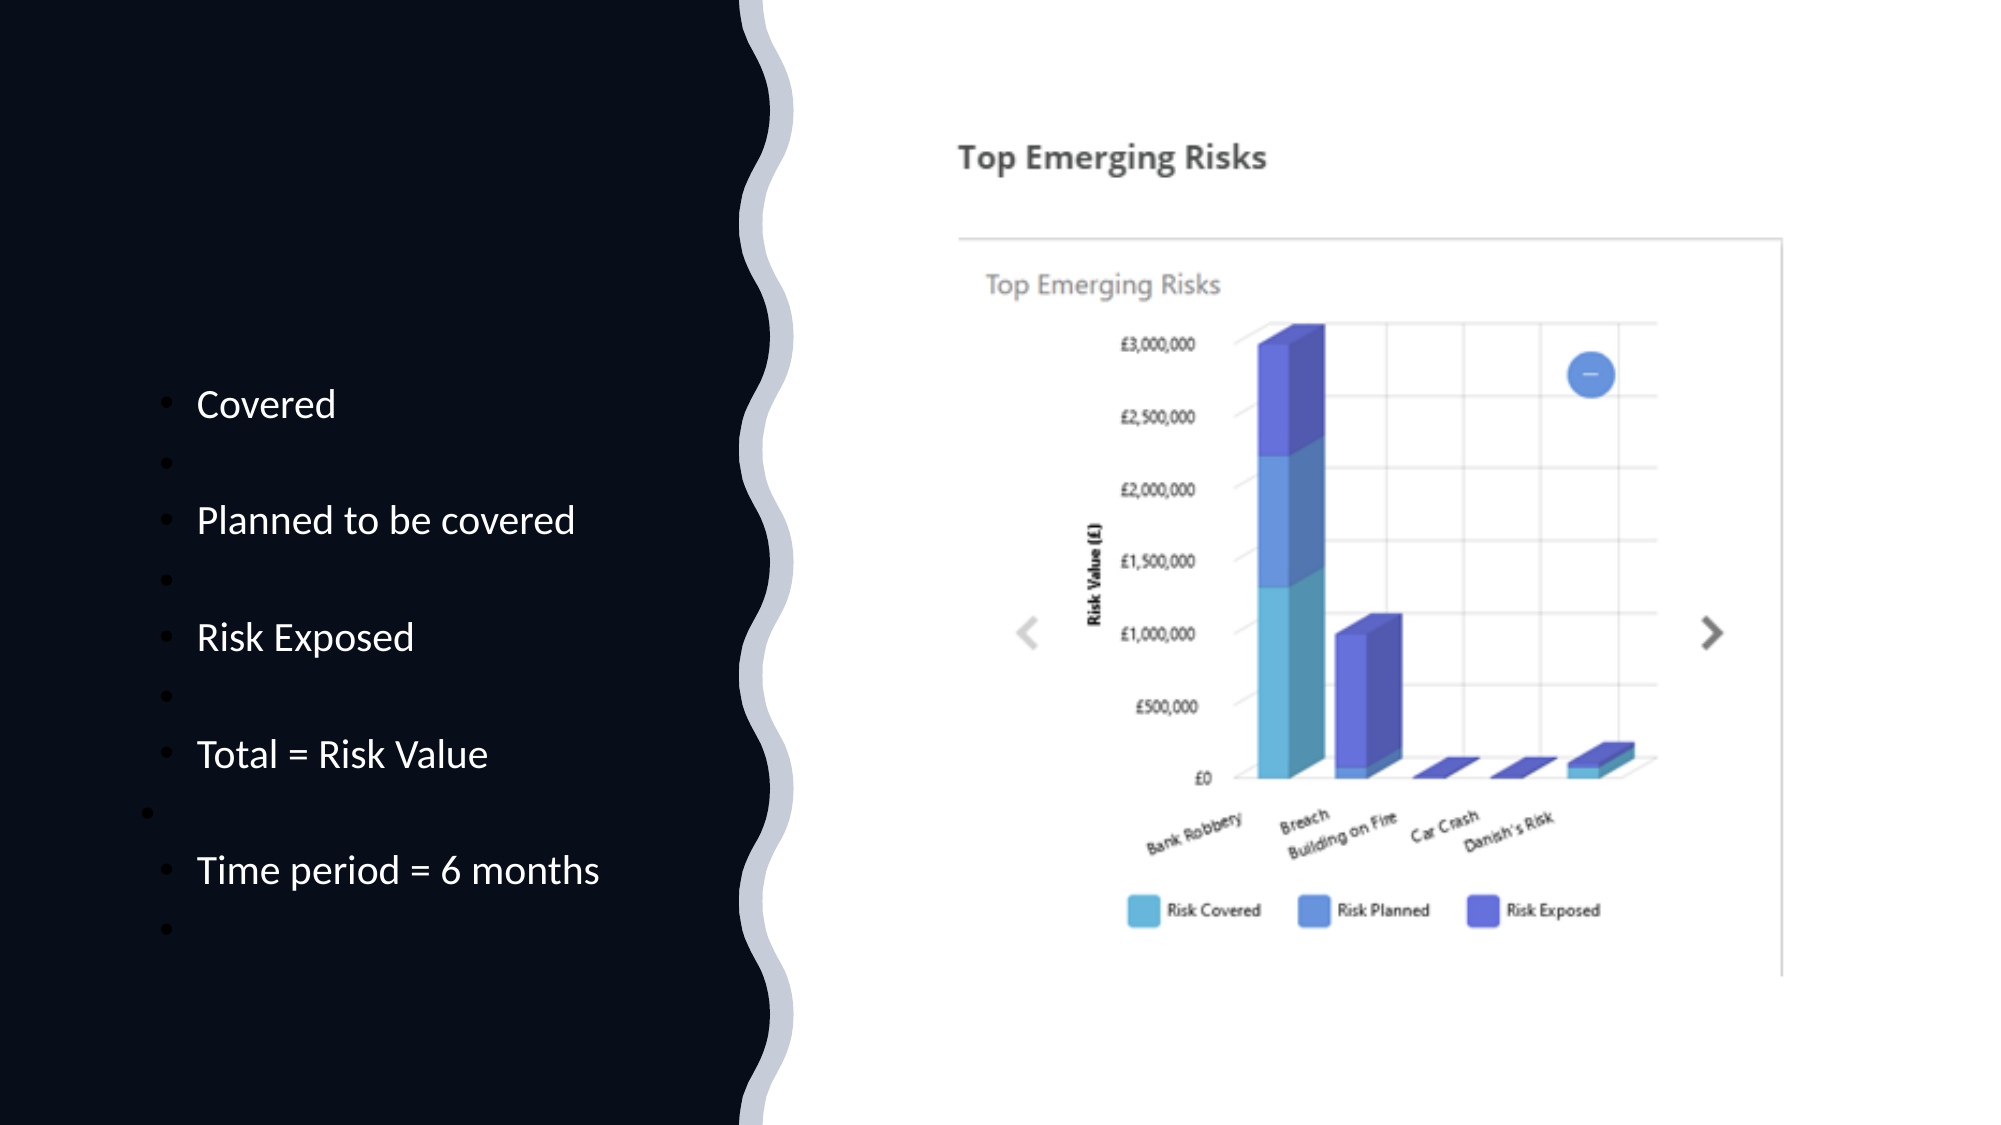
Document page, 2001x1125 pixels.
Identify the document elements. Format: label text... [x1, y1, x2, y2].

text_box [0, 0, 2000, 1125]
picture [942, 105, 1820, 1020]
text_box Covered Planned to be covered Risk Exposed Total = Risk Value Time period = 6 months [125, 375, 681, 1006]
